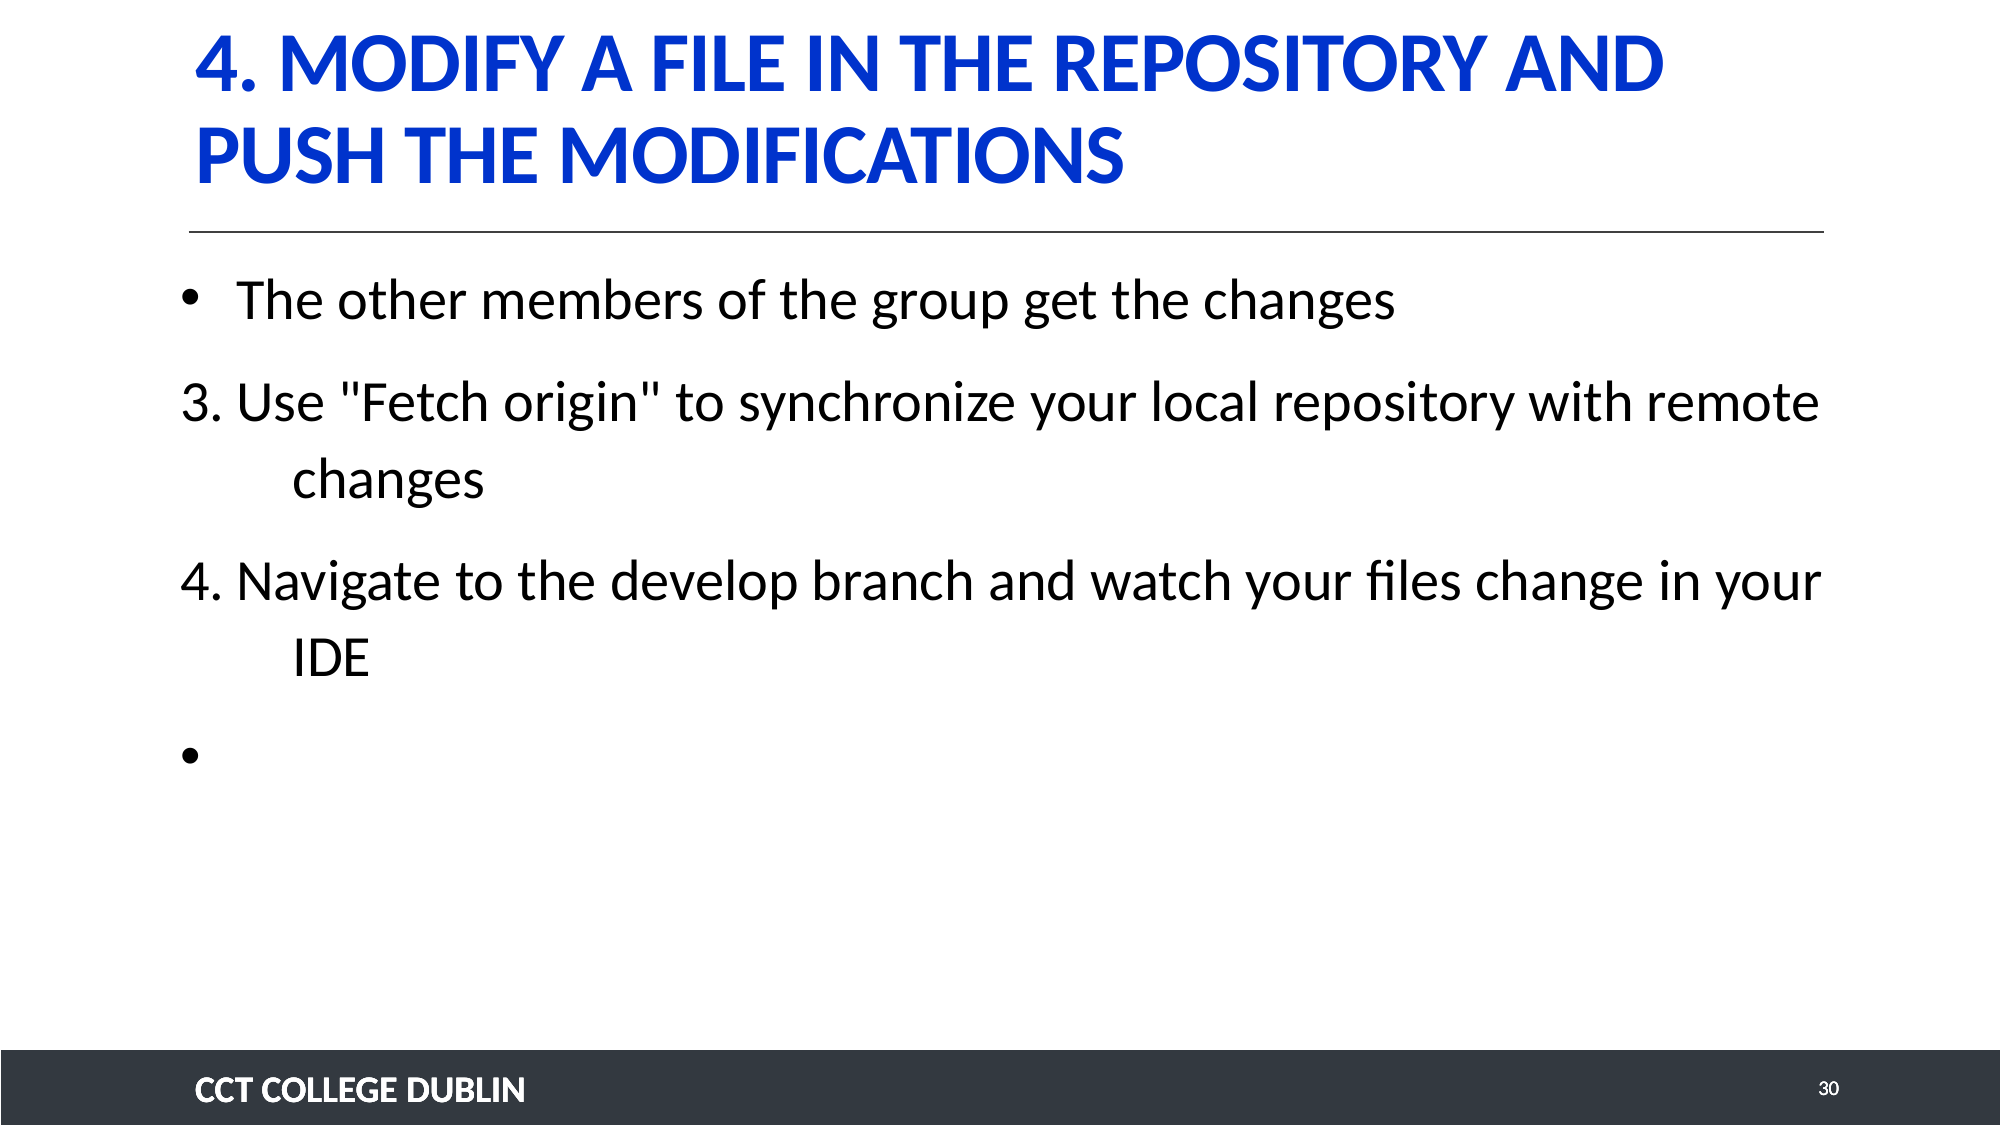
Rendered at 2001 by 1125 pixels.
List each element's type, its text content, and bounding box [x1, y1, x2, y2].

text_box [1803, 1057, 1932, 1118]
text_box CCT COLLEGE DUBLIN [180, 1057, 1299, 1118]
list The other members of the group get the changes Use "Fetch origin" to synchronize your local repository with remote changes Navigate to the develop branch and watch your files change in your IDE [180, 246, 1831, 1043]
title 4. MODIFY A FILE IN THE REPOSITORY AND PUSH THE MODIFICATIONS [180, 7, 1831, 211]
